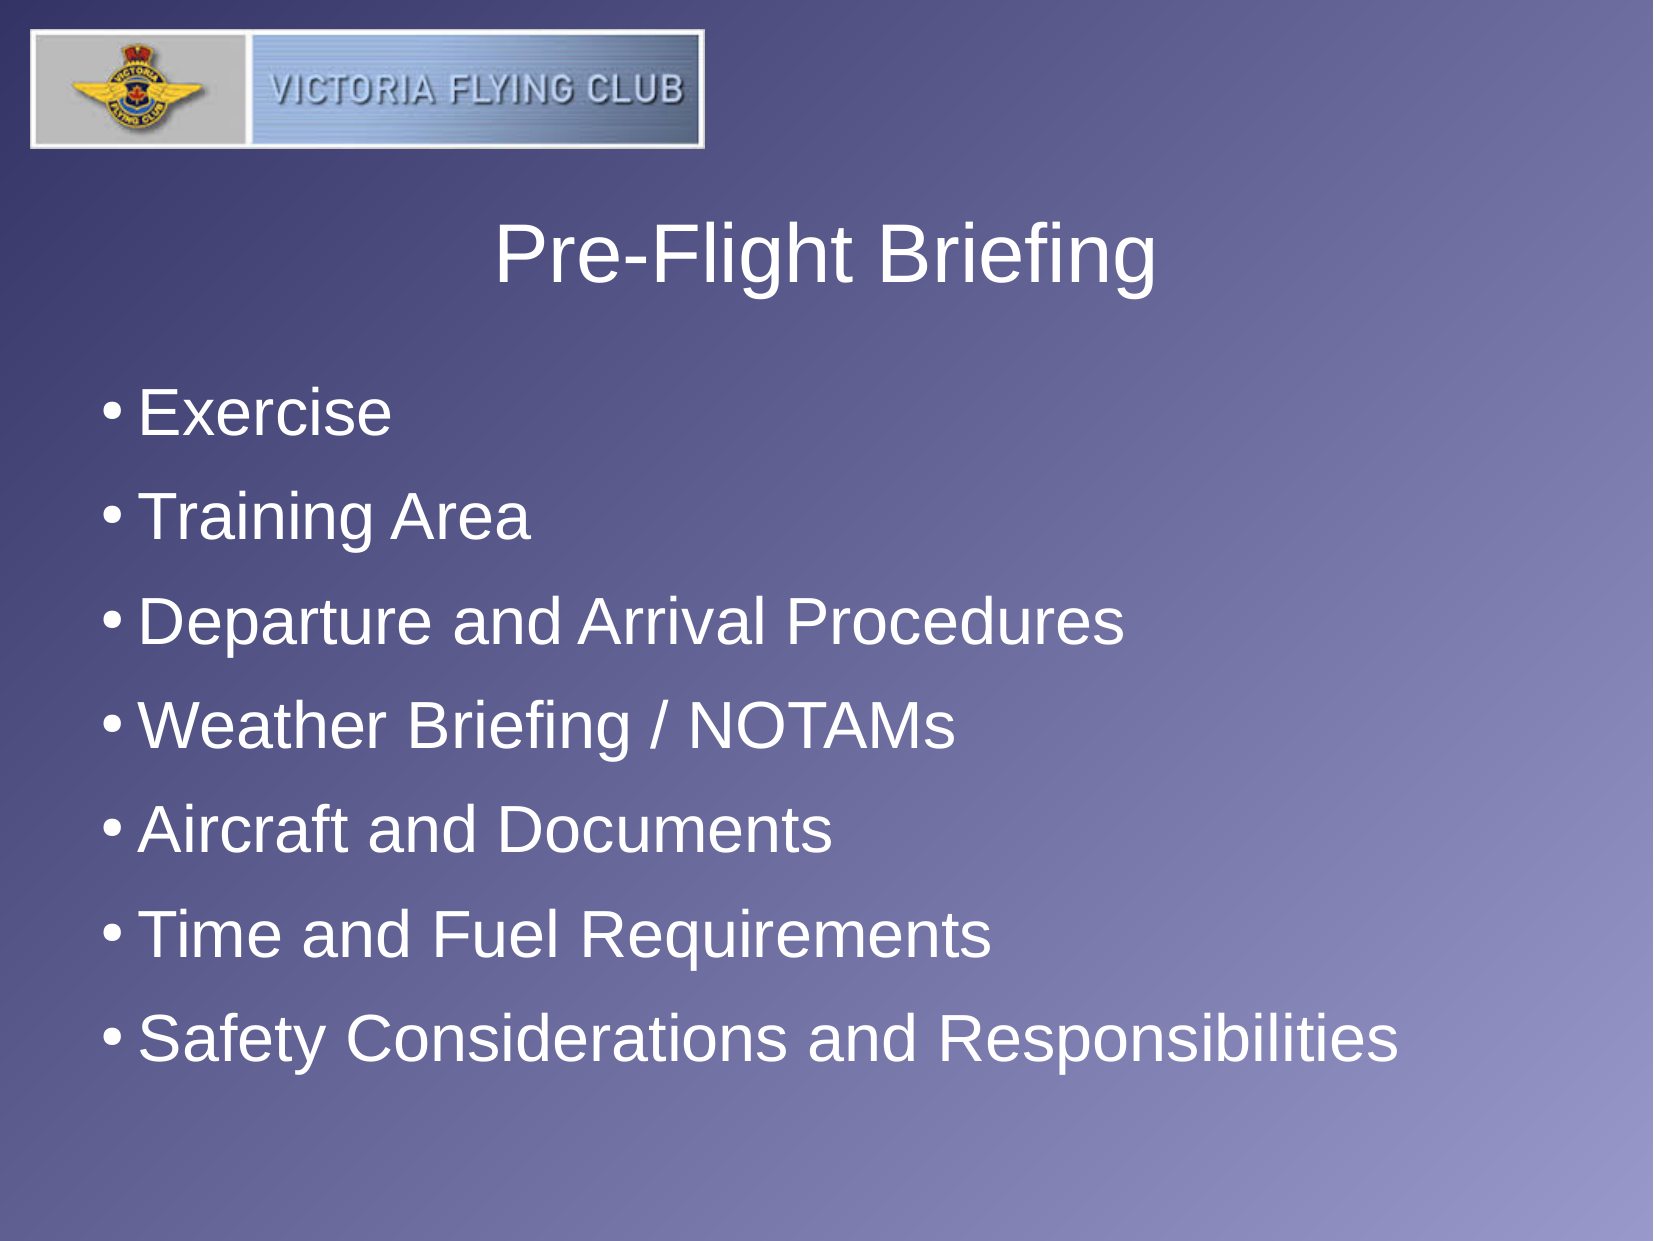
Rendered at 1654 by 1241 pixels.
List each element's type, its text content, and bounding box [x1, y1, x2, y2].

picture [30, 29, 705, 149]
list Exercise Training Area Departure and Arrival Procedures Weather Briefing / NOTAMs Aircraft and Documents Time and Fuel Requirements Safety Considerations and Responsibilities [82, 375, 1571, 1095]
title Pre-Flight Briefing [82, 150, 1571, 358]
